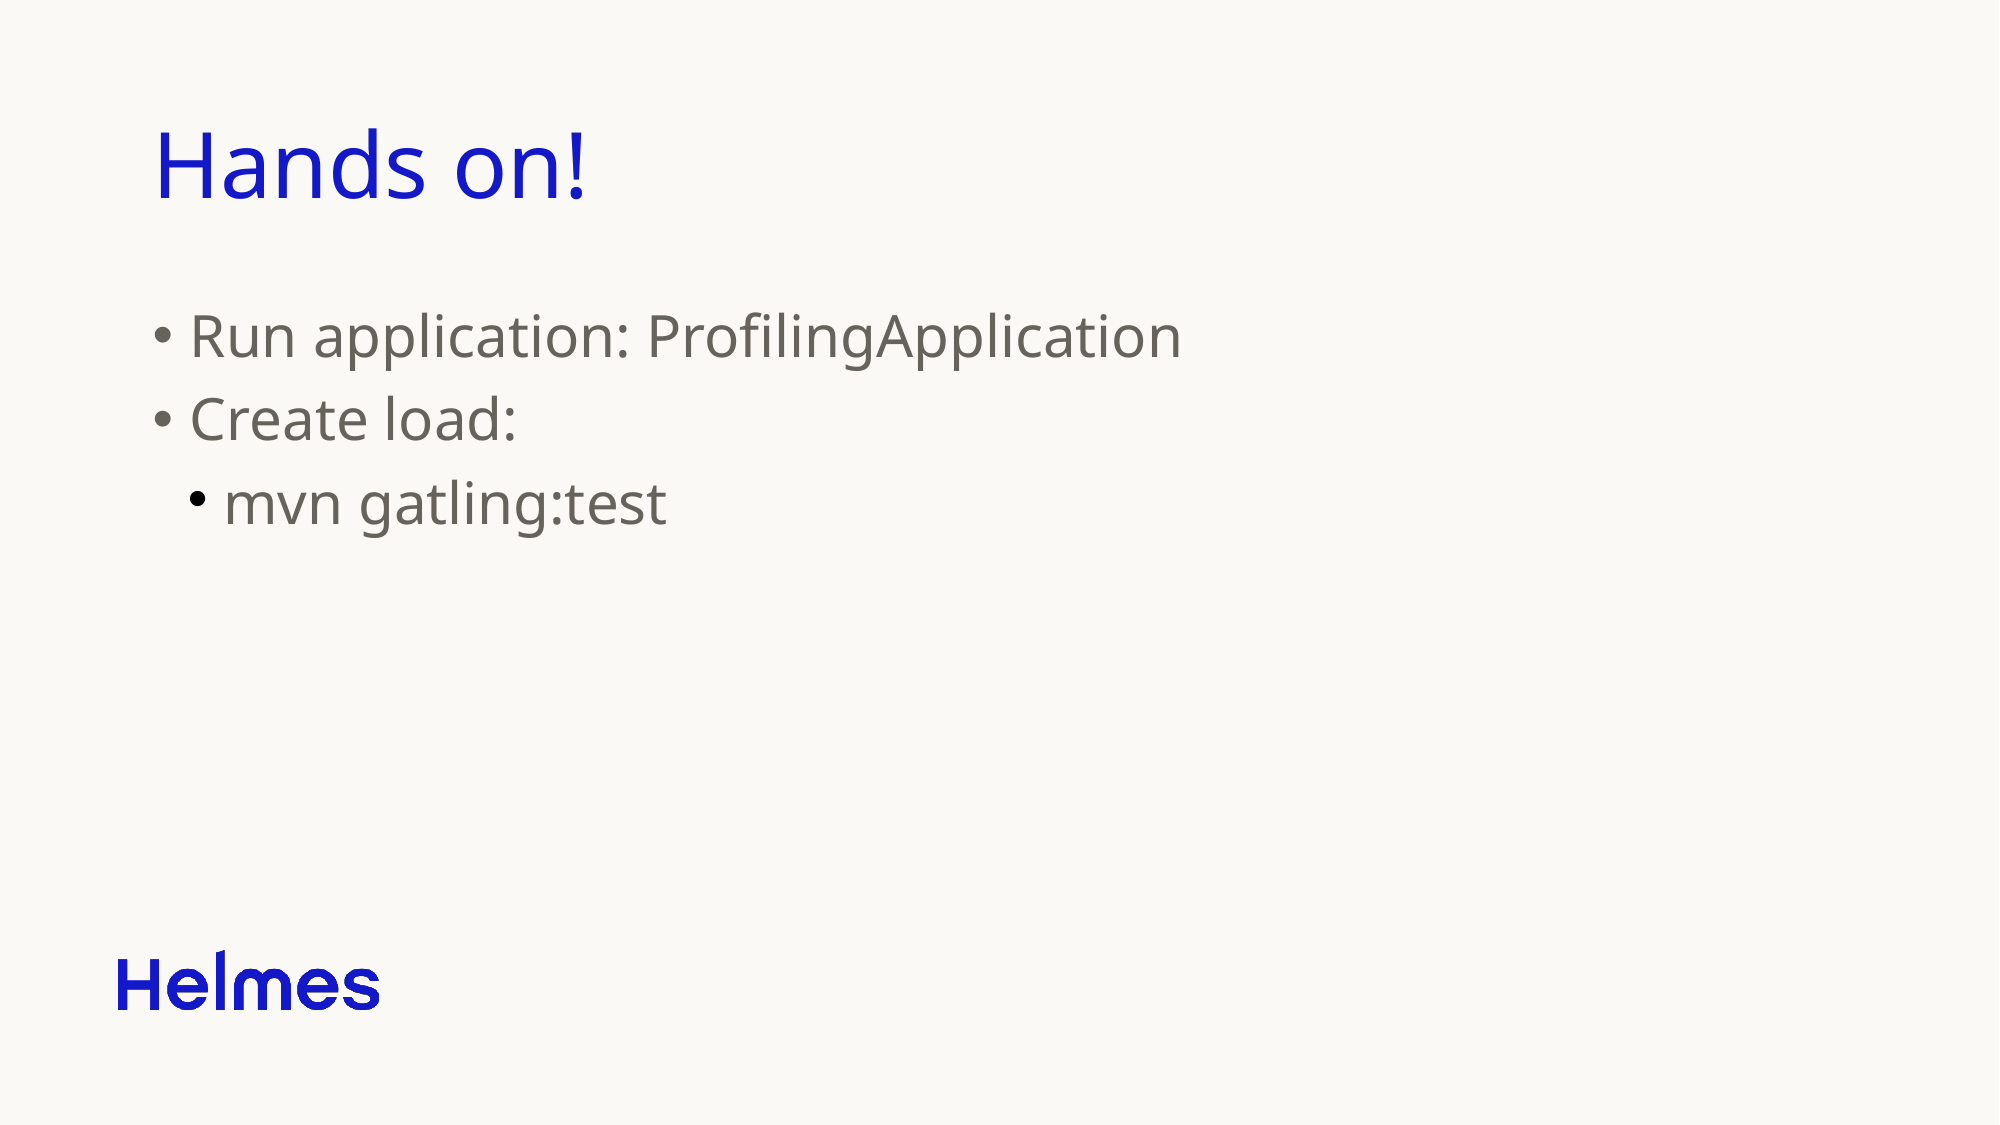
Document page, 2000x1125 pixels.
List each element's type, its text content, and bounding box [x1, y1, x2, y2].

picture [118, 950, 379, 1010]
text_box Run application: ProfilingApplication Create load: mvn gatling:test [137, 299, 1862, 1013]
text_box Hands on! [137, 59, 1862, 277]
